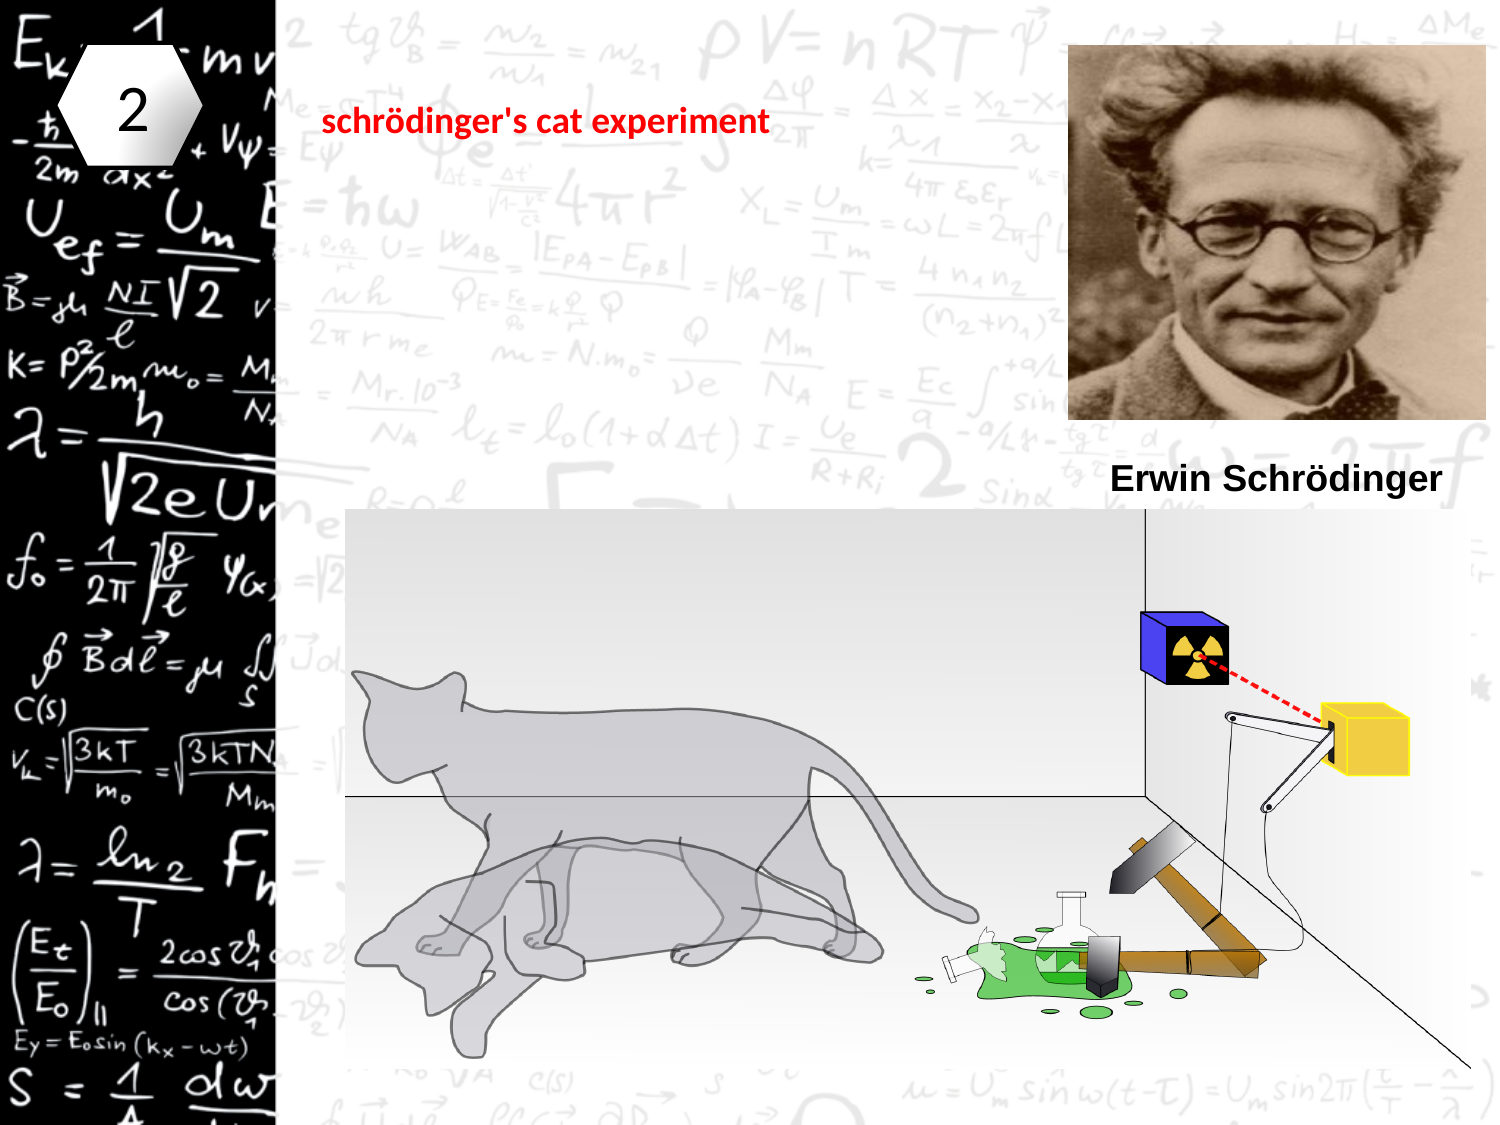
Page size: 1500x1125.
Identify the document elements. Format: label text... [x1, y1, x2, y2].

text_box 2 [101, 57, 159, 233]
text_box [55, 42, 206, 168]
title schrödinger's cat experiment [321, 29, 1471, 218]
text_box Erwin Schrödinger [1095, 450, 1459, 507]
picture [0, 0, 1500, 1125]
